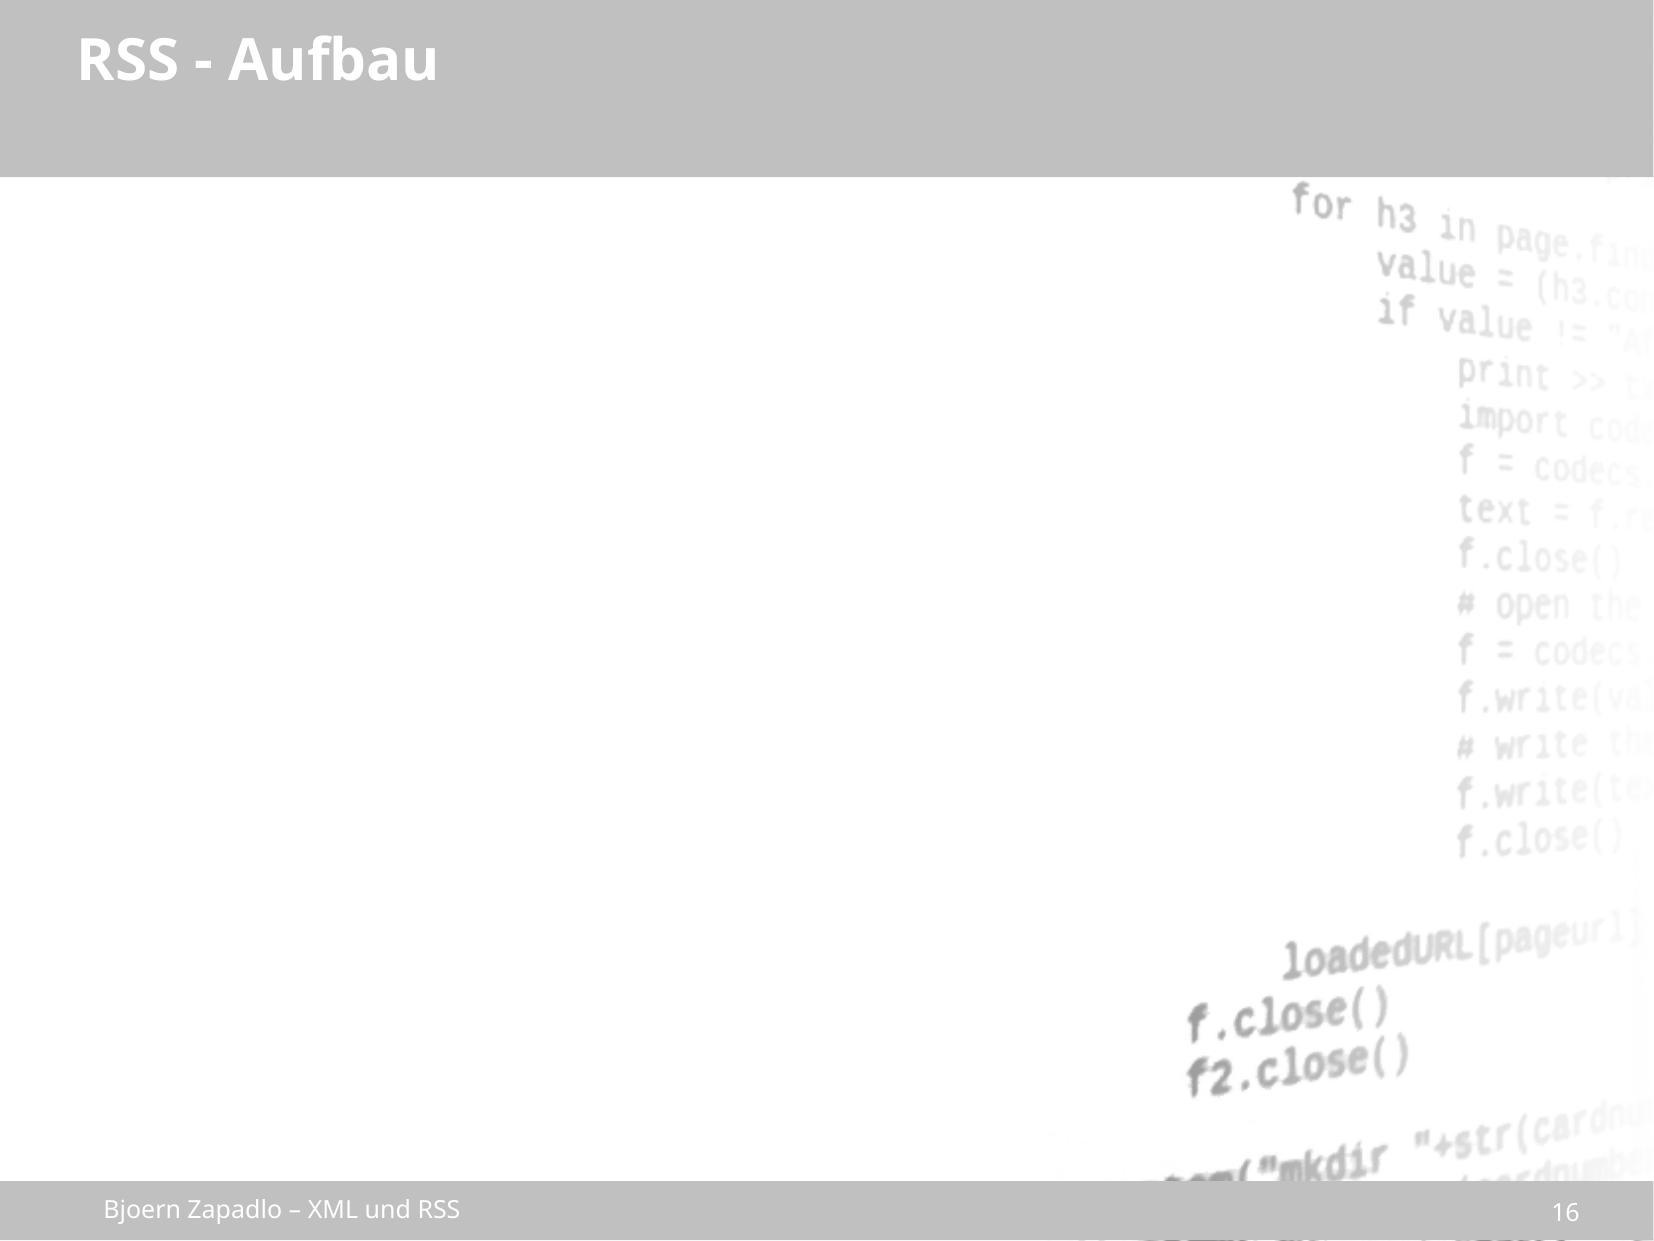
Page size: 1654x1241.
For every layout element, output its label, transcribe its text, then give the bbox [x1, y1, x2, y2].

picture [0, 178, 1654, 1181]
title RSS - Aufbau [76, 17, 1565, 178]
